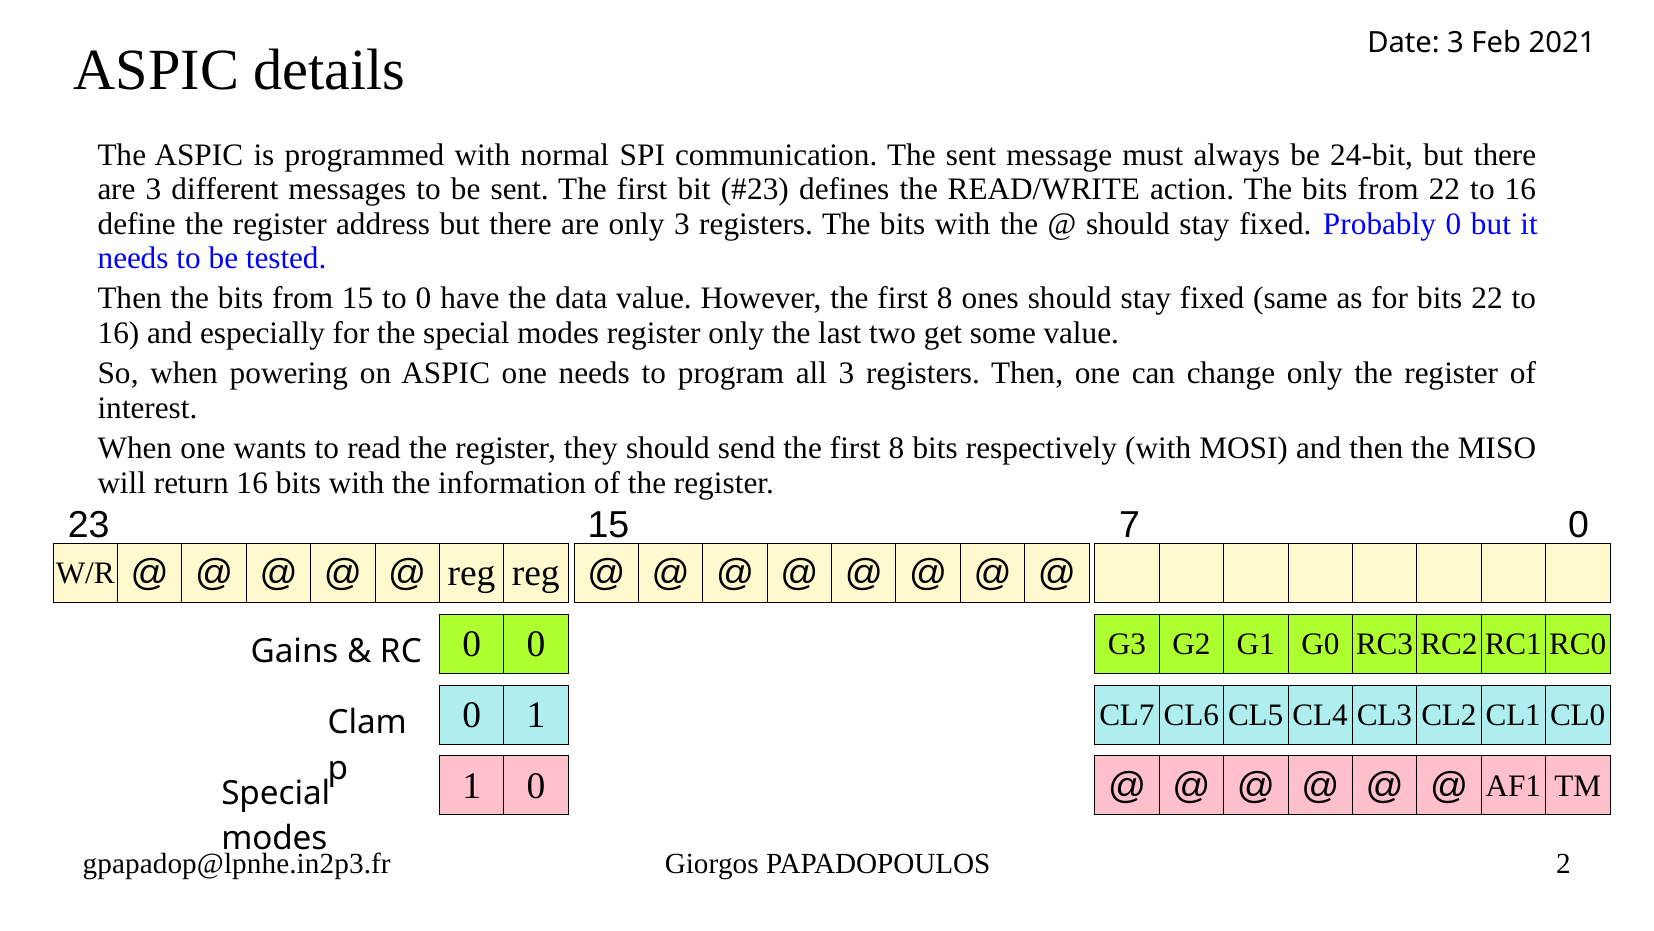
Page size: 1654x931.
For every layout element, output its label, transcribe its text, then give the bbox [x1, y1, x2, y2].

text_box @ [117, 543, 181, 603]
text_box @ [1288, 755, 1352, 815]
text_box @ [375, 543, 439, 603]
text_box RC3 [1352, 614, 1416, 674]
text_box @ [895, 543, 960, 603]
text_box Clamp [312, 691, 440, 745]
text_box @ [1094, 755, 1159, 815]
text_box @ [960, 543, 1024, 603]
text_box The ASPIC is programmed with normal SPI communication. The sent message must always be 24-bit, but there are 3 different messages to be sent. The first bit (#23) defines the READ/WRITE action. The bits from 22 to 16 define the register address but there are only 3 registers. The bits with the @ should stay fixed. Probably 0 but it needs to be tested. Then the bits from 15 to 0 have the data value. However, the first 8 ones should stay fixed (same as for bits 22 to 16) and especially for the special modes register only the last two get some value. So, when powering on ASPIC one needs to program all 3 registers. Then, one can change only the register of interest. When one wants to read the register, they should send the first 8 bits respectively (with MOSI) and then the MISO will return 16 bits with the information of the register. [82, 129, 1554, 508]
title ASPIC details [0, 11, 1489, 129]
text_box CL0 [1545, 685, 1611, 745]
text_box G1 [1223, 614, 1288, 674]
text_box @ [181, 543, 246, 603]
text_box CL1 [1481, 685, 1545, 745]
text_box 7 [1104, 496, 1155, 553]
text_box @ [638, 543, 702, 603]
text_box CL5 [1223, 685, 1288, 745]
text_box CL3 [1352, 685, 1416, 745]
text_box @ [831, 543, 895, 603]
text_box Special modes [206, 761, 440, 816]
text_box @ [1223, 755, 1288, 815]
text_box 0 [503, 614, 569, 674]
text_box 1 [503, 685, 569, 745]
text_box @ [767, 543, 831, 603]
text_box @ [1024, 543, 1090, 603]
text_box CL7 [1094, 685, 1159, 745]
text_box reg [439, 543, 503, 603]
text_box @ [1352, 755, 1416, 815]
text_box RC0 [1545, 614, 1611, 674]
text_box reg [503, 543, 569, 603]
text_box TM [1545, 755, 1611, 815]
text_box CL4 [1288, 685, 1352, 745]
text_box CL6 [1159, 685, 1223, 745]
text_box 0 [439, 685, 503, 745]
text_box @ [702, 543, 767, 603]
text_box RC1 [1481, 614, 1545, 674]
text_box AF1 [1481, 755, 1545, 815]
text_box @ [574, 553, 638, 603]
text_box @ [246, 543, 310, 603]
text_box CL2 [1416, 685, 1481, 745]
text_box 1 [439, 755, 503, 815]
text_box @ [310, 543, 375, 603]
text_box G3 [1094, 614, 1159, 674]
text_box 0 [439, 614, 503, 674]
text_box 0 [1553, 496, 1604, 553]
text_box Date: 3 Feb 2021 [1352, 14, 1628, 63]
text_box @ [1159, 755, 1223, 815]
text_box @ [1416, 755, 1481, 815]
text_box [1094, 543, 1611, 603]
text_box RC2 [1416, 614, 1481, 674]
text_box G2 [1159, 614, 1223, 674]
text_box Gains & RC [235, 620, 440, 674]
text_box 15 [572, 496, 645, 553]
text_box 23 [53, 496, 125, 553]
text_box G0 [1288, 614, 1352, 674]
text_box W/R [53, 553, 117, 603]
text_box 0 [503, 755, 569, 815]
